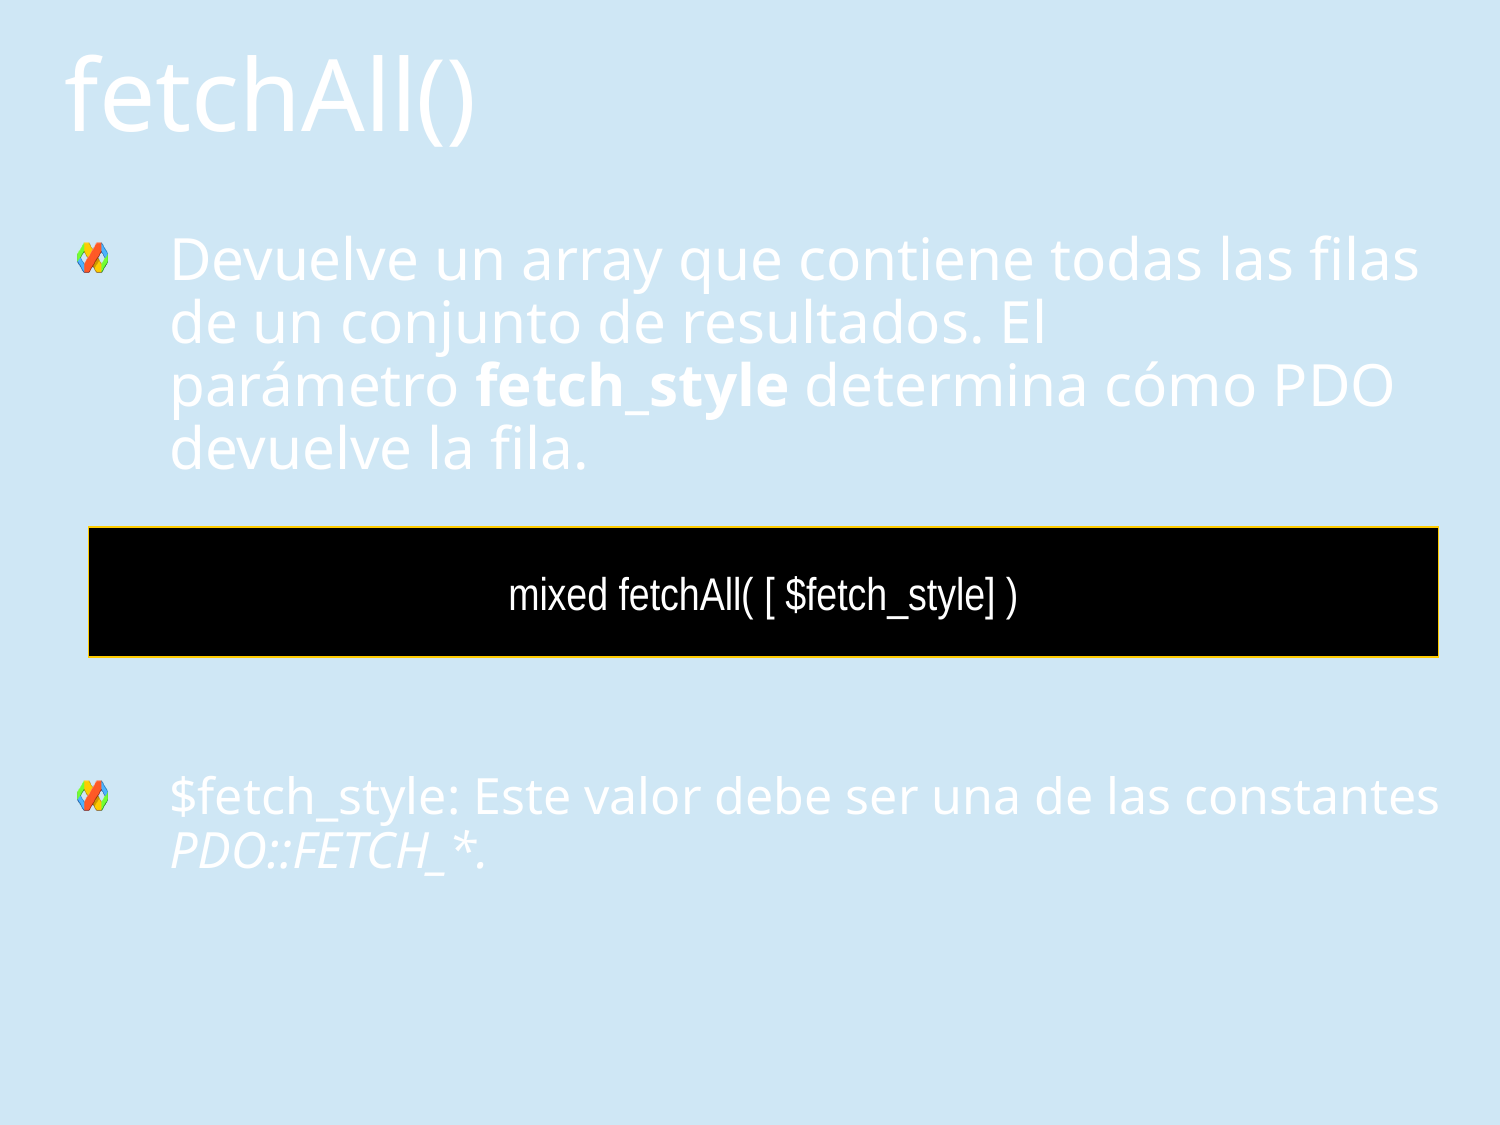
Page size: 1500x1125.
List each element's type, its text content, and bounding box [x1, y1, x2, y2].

text_box Devuelve un array que contiene todas las filas de un conjunto de resultados. El parámetro fetch_style determina cómo PDO devuelve la fila. $fetch_style: Este valor debe ser una de las constantes PDO::FETCH_*. [63, 222, 1500, 887]
picture [77, 780, 108, 811]
text_box mixed fetchAll( [ $fetch_style] ) [88, 527, 1439, 657]
picture [77, 242, 108, 273]
text_box fetchAll() [49, 37, 1456, 161]
